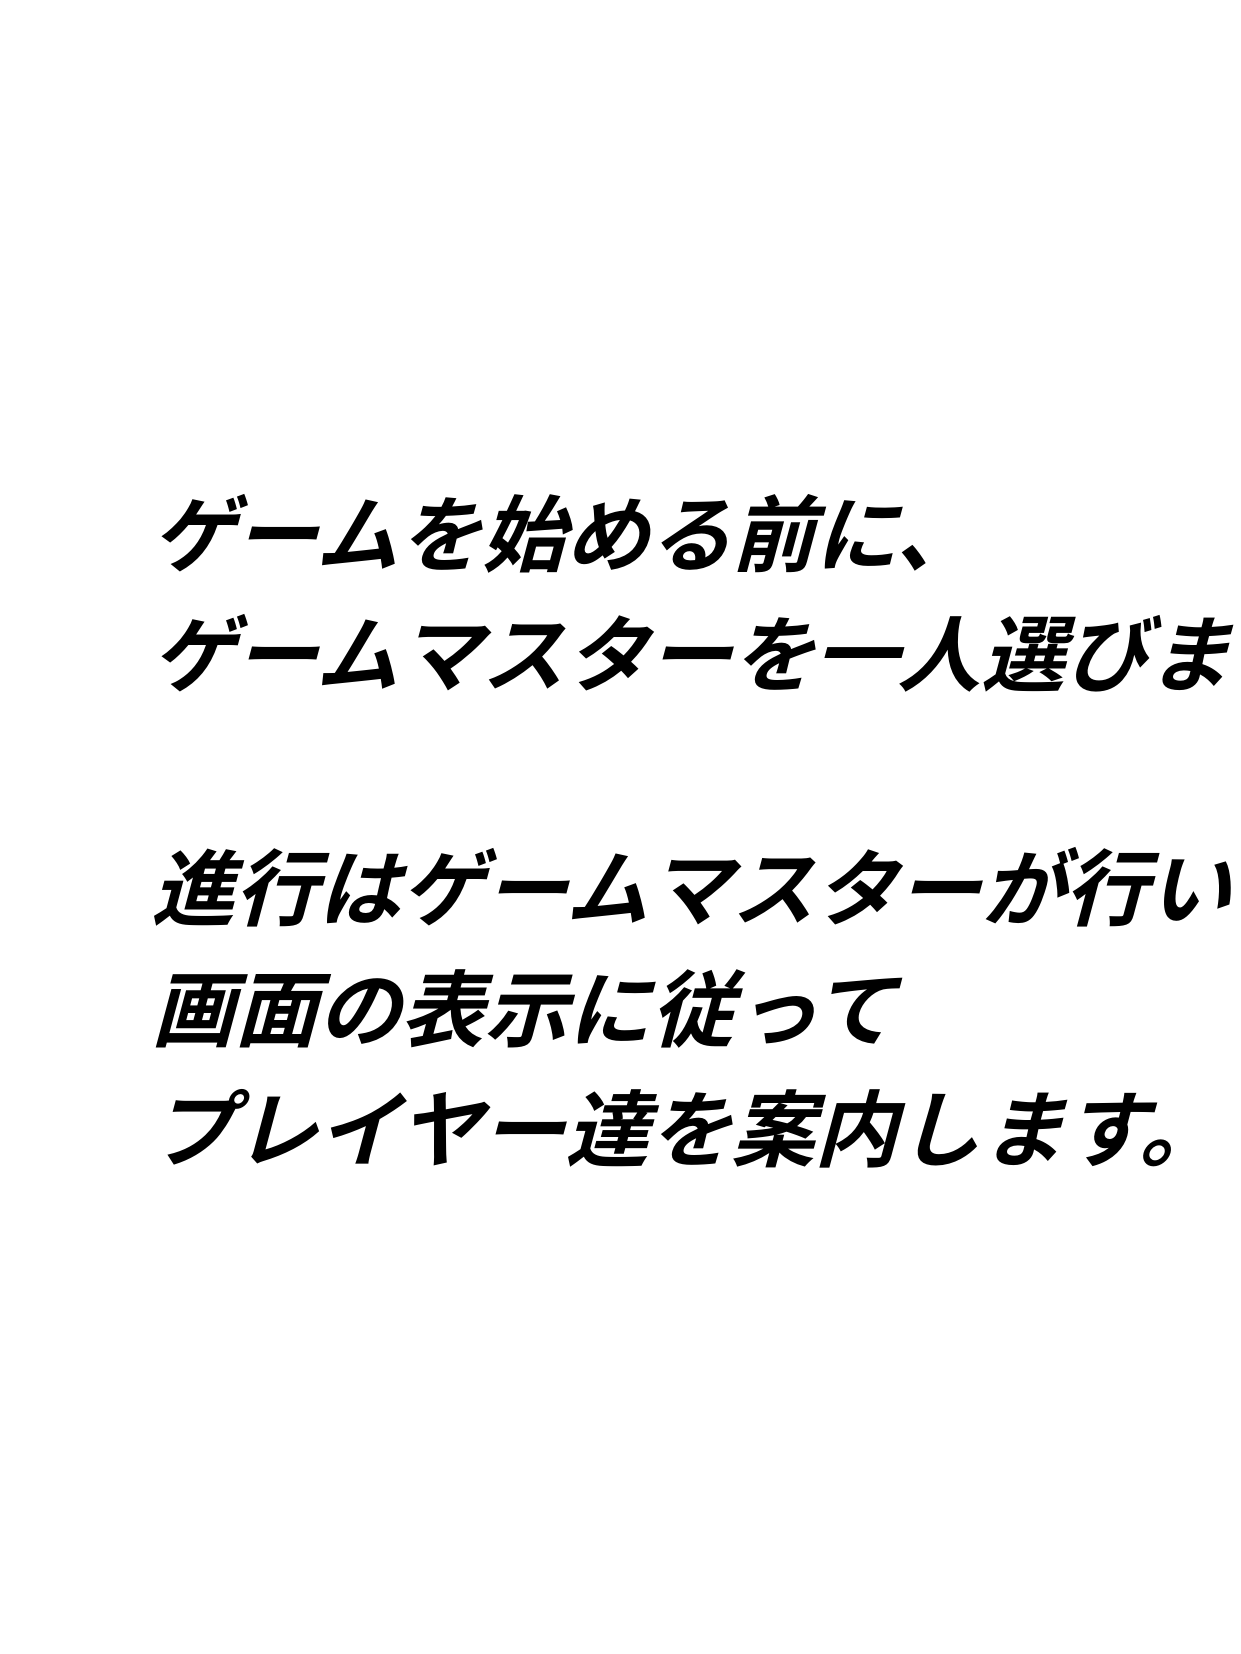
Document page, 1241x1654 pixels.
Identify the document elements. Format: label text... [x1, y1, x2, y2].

text_box ゲームを始める前に、 ゲームマスターを一人選びます。 進行はゲームマスターが行います。 画面の表示に従って プレイヤー達を案内します。 [136, 569, 1104, 1085]
